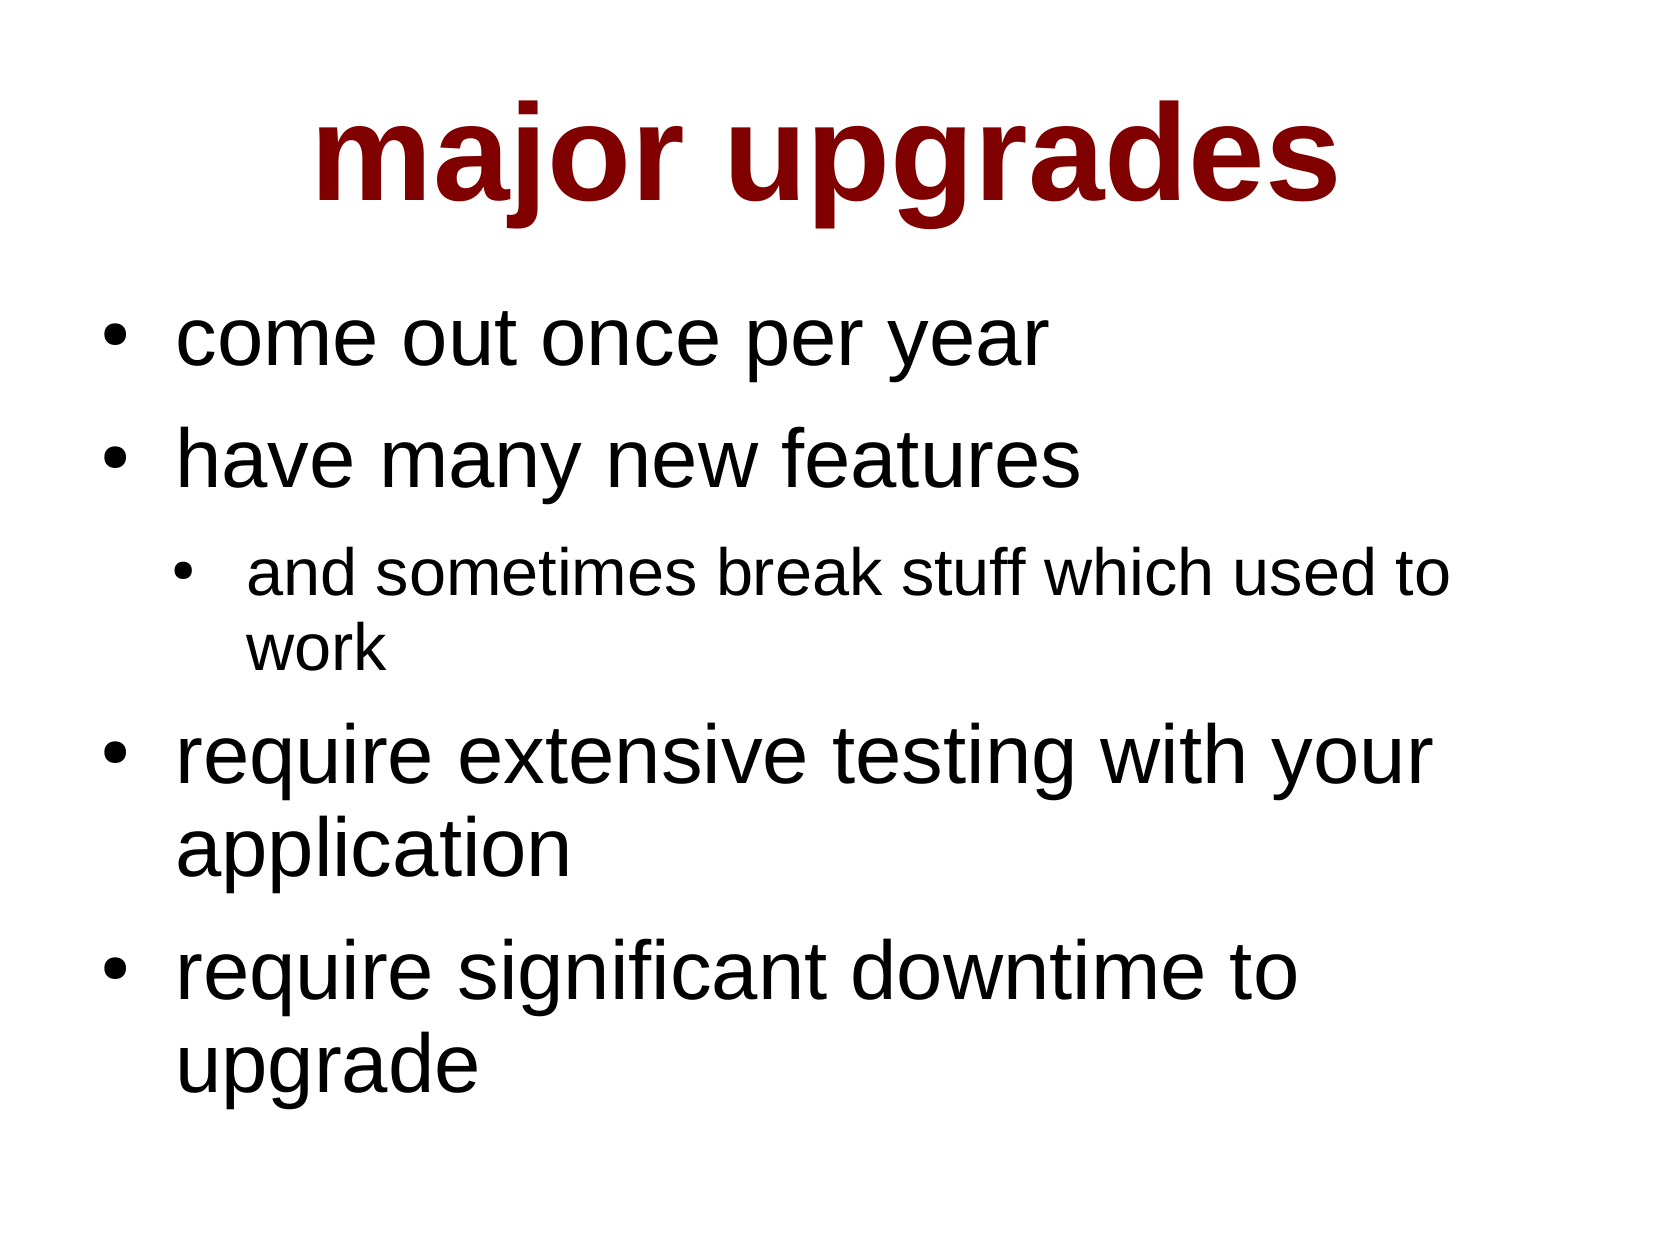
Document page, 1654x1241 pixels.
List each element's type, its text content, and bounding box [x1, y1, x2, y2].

title major upgrades [82, 56, 1571, 250]
list come out once per year have many new features and sometimes break stuff which used to work require extensive testing with your application require significant downtime to upgrade [82, 290, 1571, 1112]
